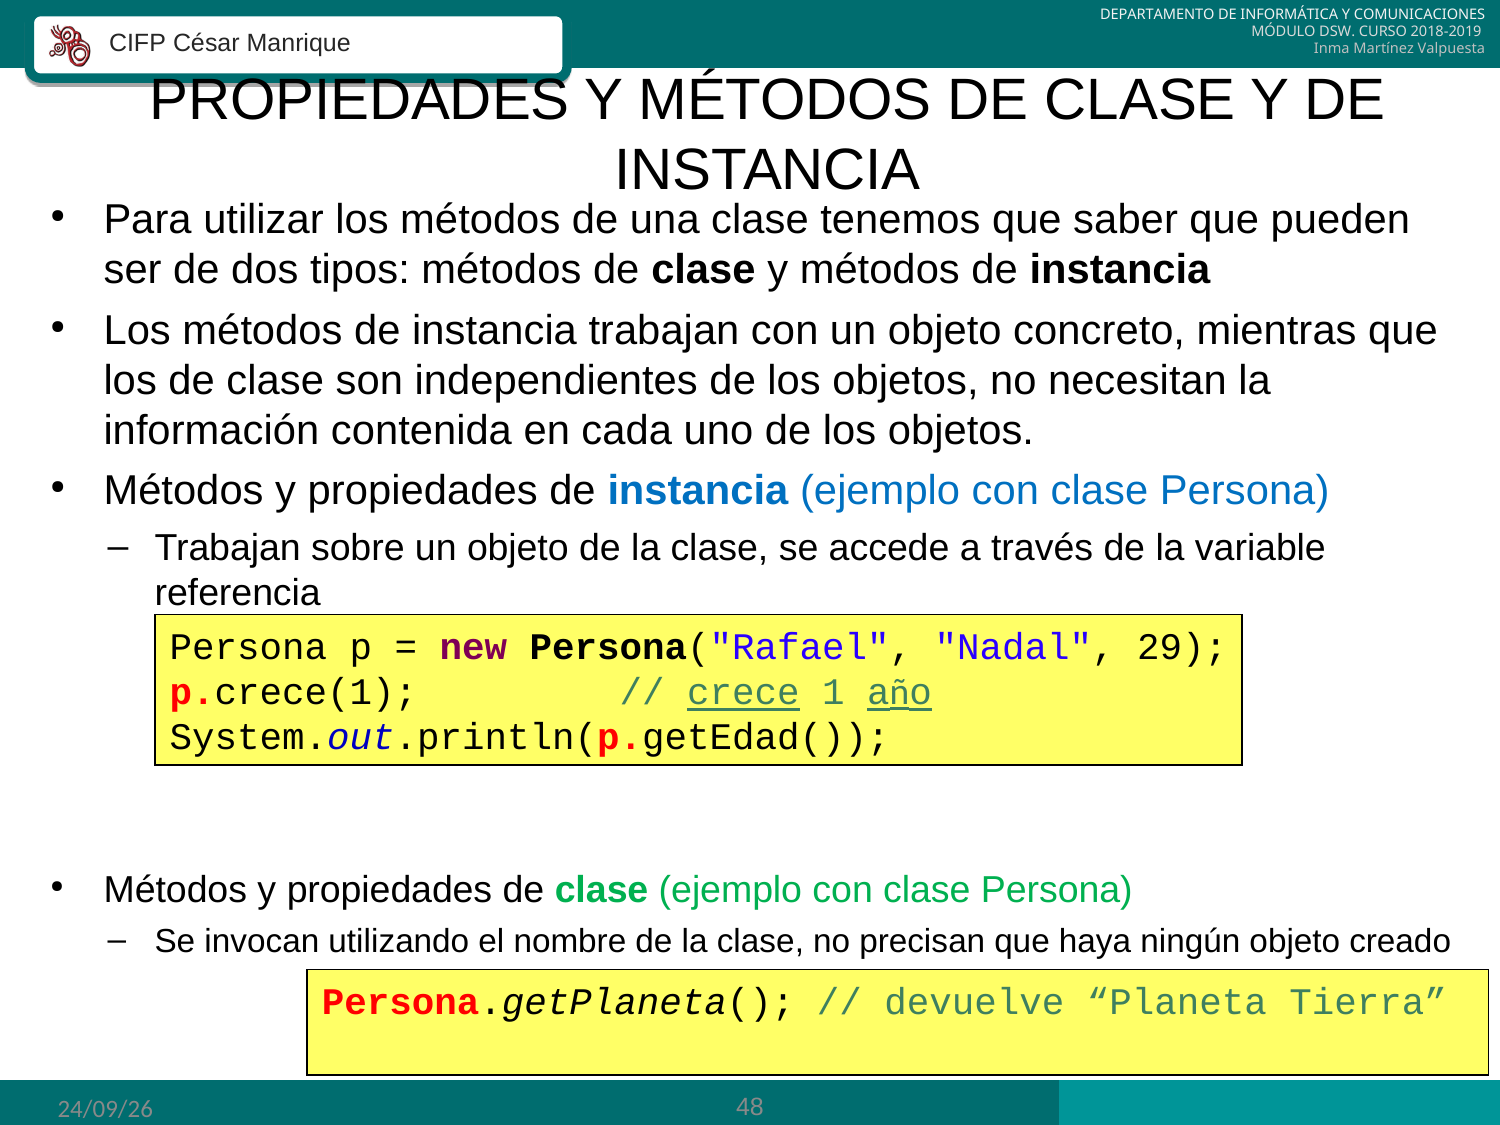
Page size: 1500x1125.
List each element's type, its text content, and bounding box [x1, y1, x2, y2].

text_box <número> [512, 1082, 988, 1125]
title PROPIEDADES Y MÉTODOS DE CLASE Y DE INSTANCIA [17, 90, 1483, 173]
text_box 18/09/18 [42, 1085, 344, 1125]
picture [47, 23, 93, 67]
text_box Persona.getPlaneta(); // devuelve “Planeta Tierra” [307, 969, 1489, 1075]
list Para utilizar los métodos de una clase tenemos que saber que pueden ser de dos tipos: métodos de clase y métodos de instancia Los métodos de instancia trabajan con un objeto concreto, mientras que los de clase son independientes de los objetos, no necesitan la información contenida en cada uno de los objetos. Métodos y propiedades de instancia (ejemplo con clase Persona) Trabajan sobre un objeto de la clase, se accede a través de la variable referencia Métodos y propiedades de clase (ejemplo con clase Persona) Se invocan utilizando el nombre de la clase, no precisan que haya ningún objeto creado [17, 184, 1483, 1059]
text_box Persona p = new Persona("Rafael", "Nadal", 29); p.crece(1); // crece 1 año System.out.println(p.getEdad()); [154, 614, 1242, 765]
